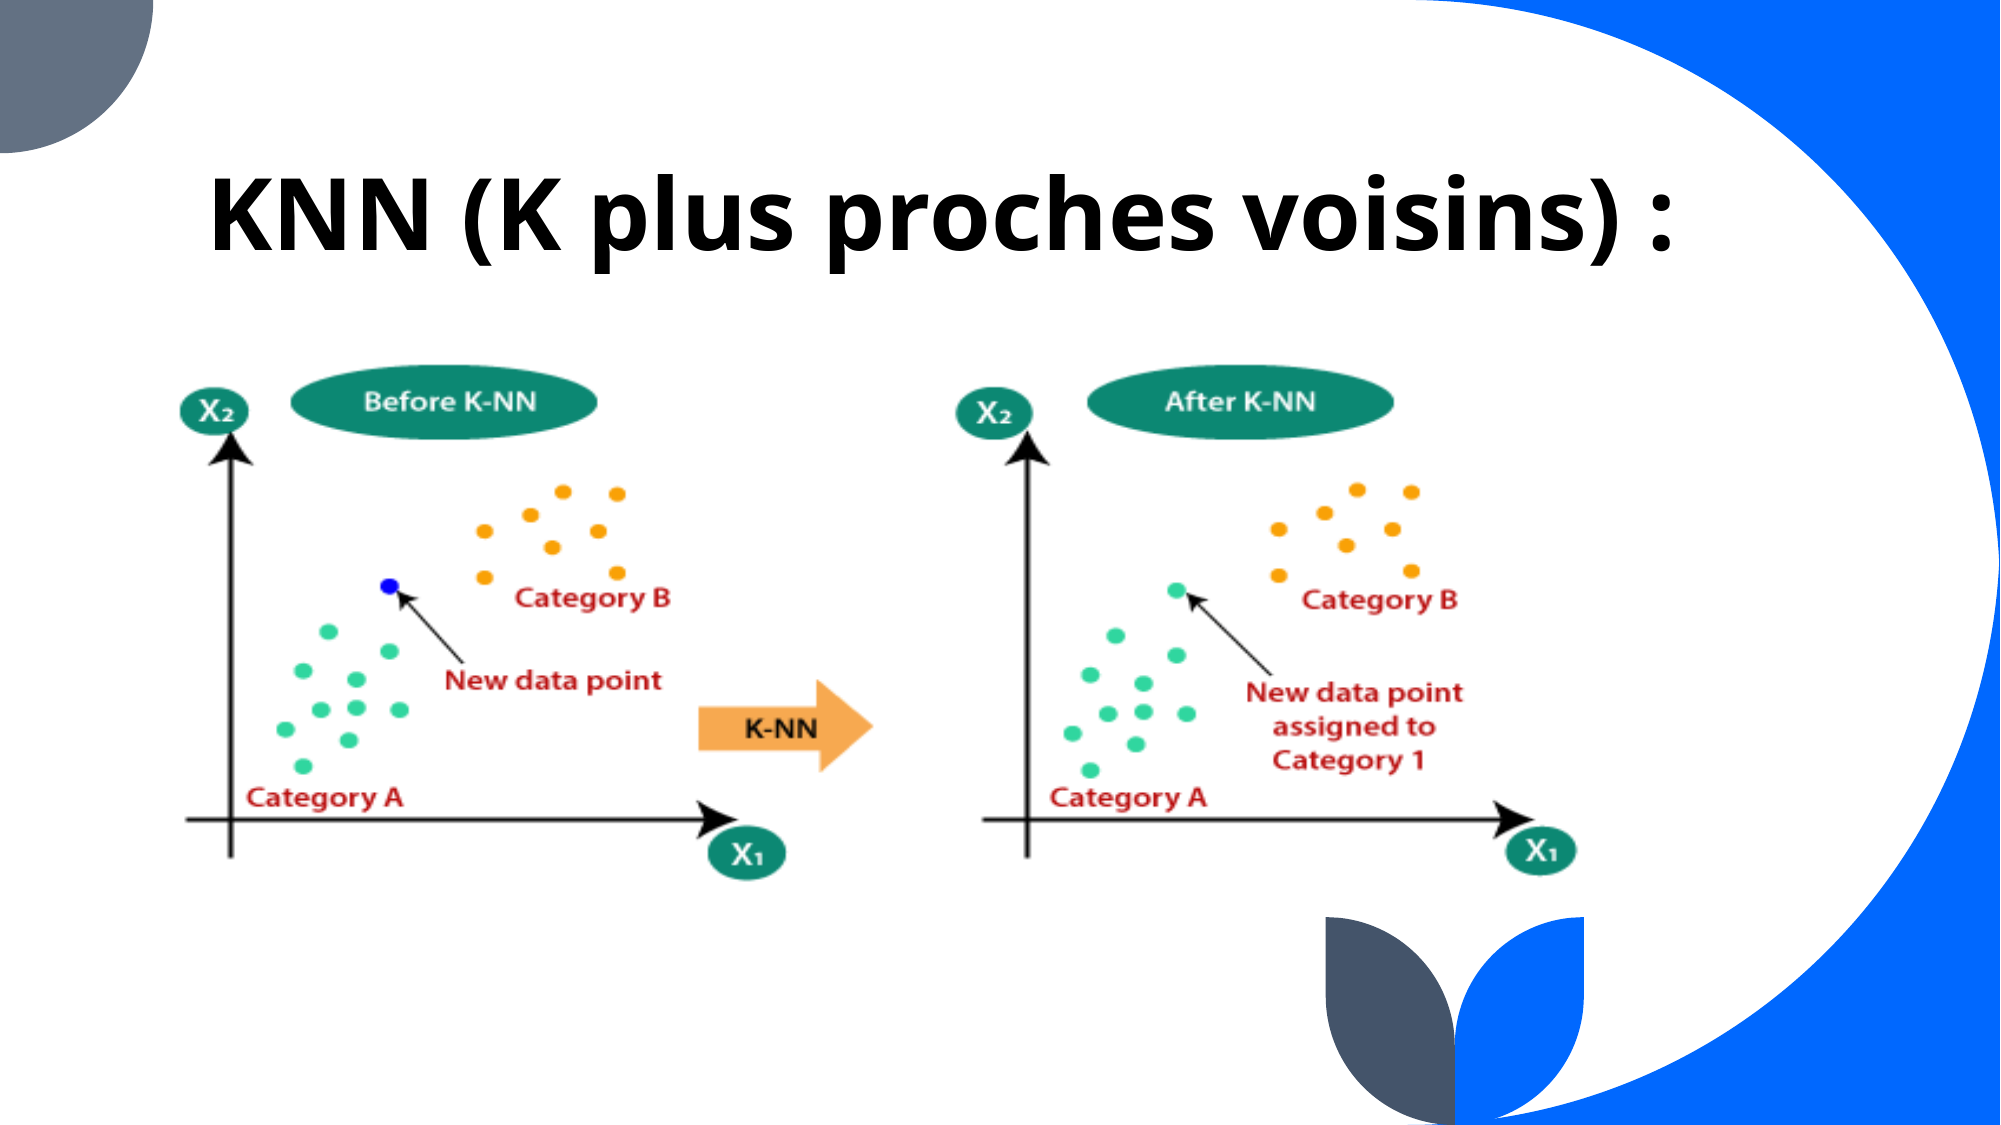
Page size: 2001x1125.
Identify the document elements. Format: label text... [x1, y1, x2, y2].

title KNN (K plus proches voisins) : [191, 62, 1796, 280]
picture [169, 307, 1583, 912]
